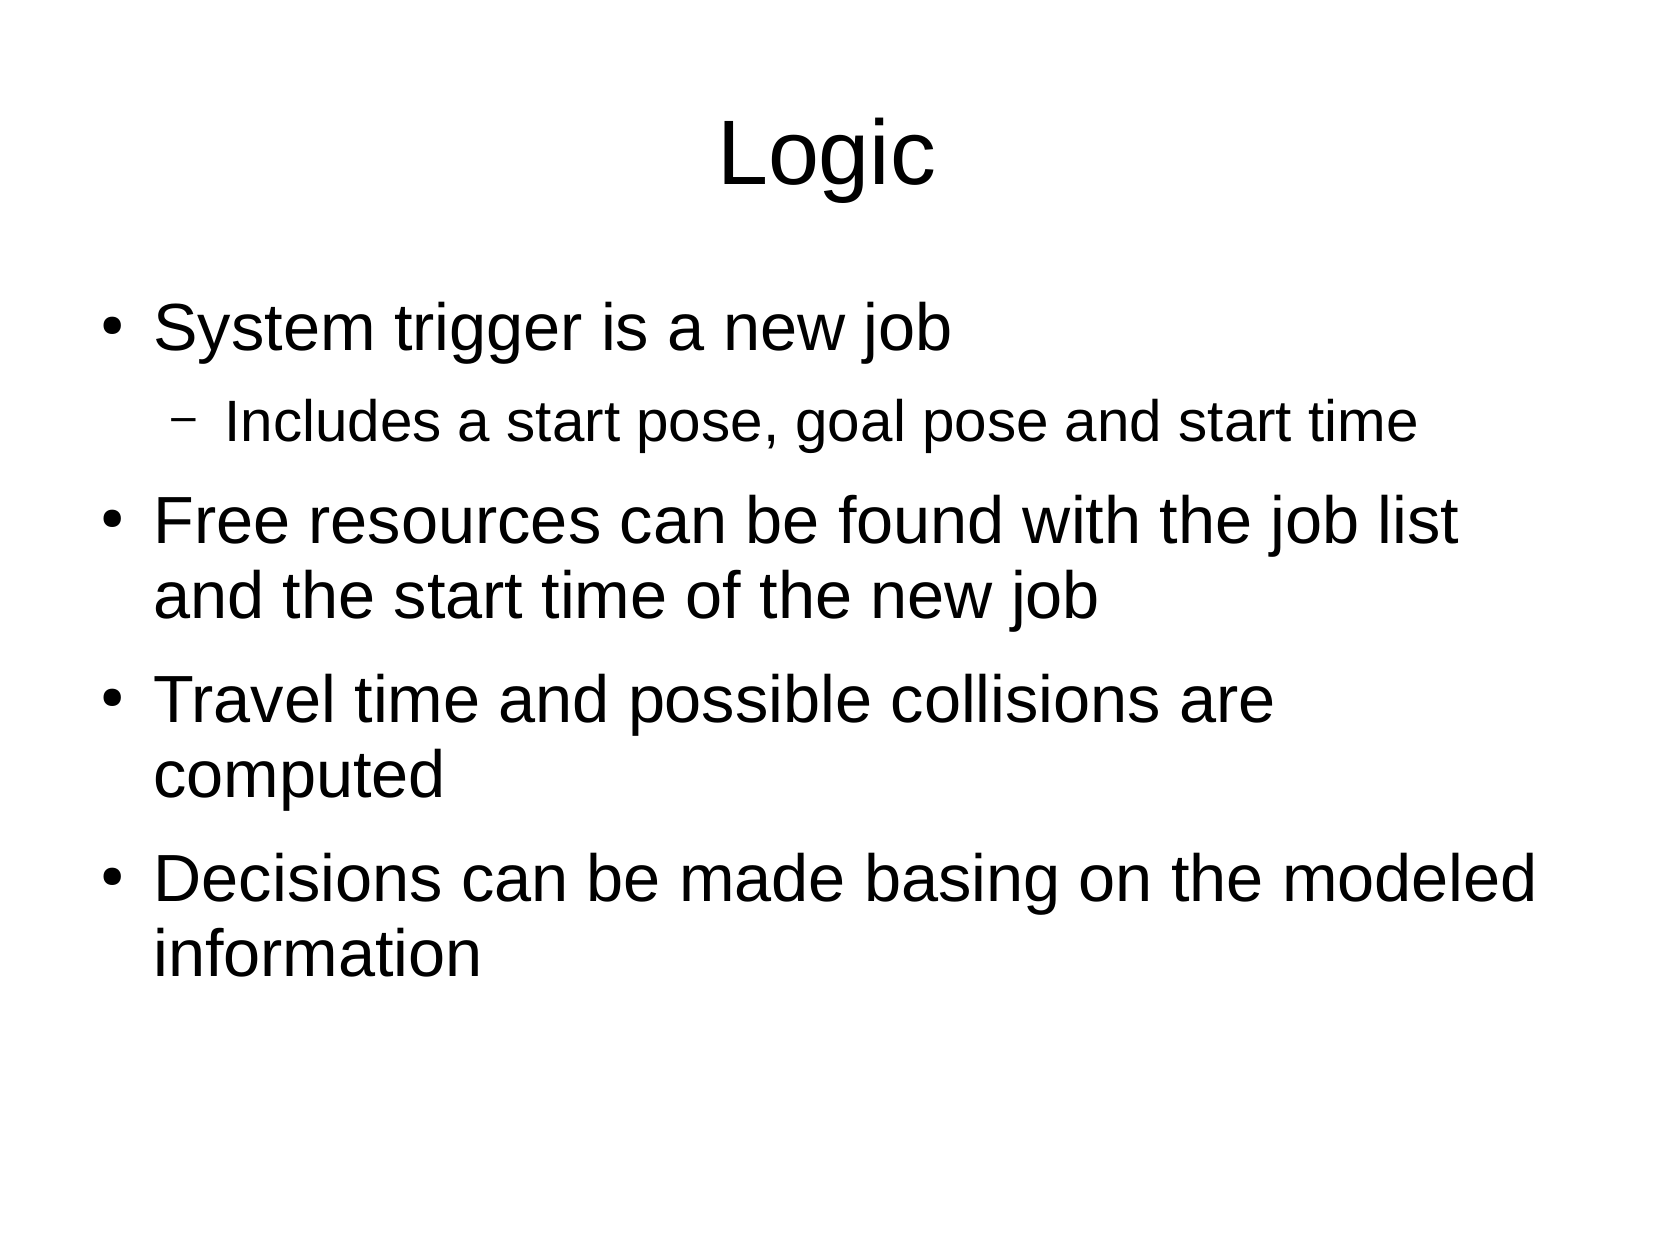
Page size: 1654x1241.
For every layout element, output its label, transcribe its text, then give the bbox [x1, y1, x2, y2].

title Logic [82, 49, 1571, 257]
list System trigger is a new job Includes a start pose, goal pose and start time Free resources can be found with the job list and the start time of the new job Travel time and possible collisions are computed Decisions can be made basing on the modeled information [82, 290, 1571, 1010]
